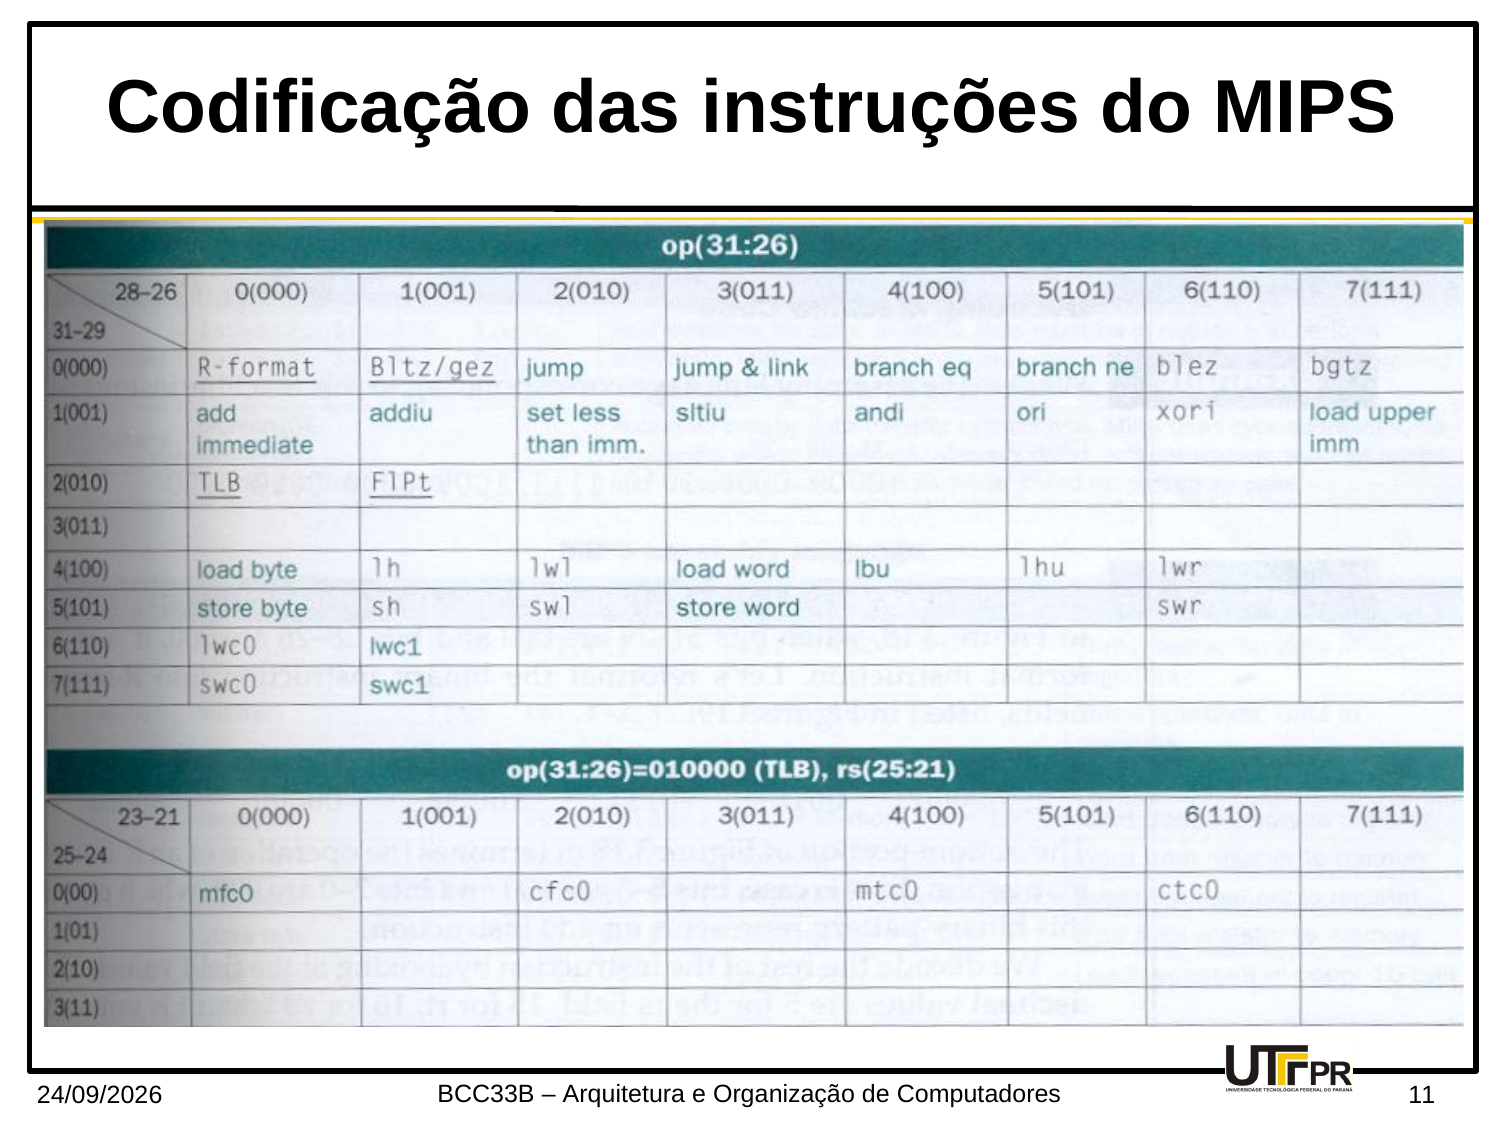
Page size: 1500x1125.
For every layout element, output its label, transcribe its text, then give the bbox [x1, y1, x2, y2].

title Codificação das instruções do MIPS [35, 11, 1469, 207]
picture [1225, 1045, 1353, 1092]
picture [43, 220, 1464, 1027]
